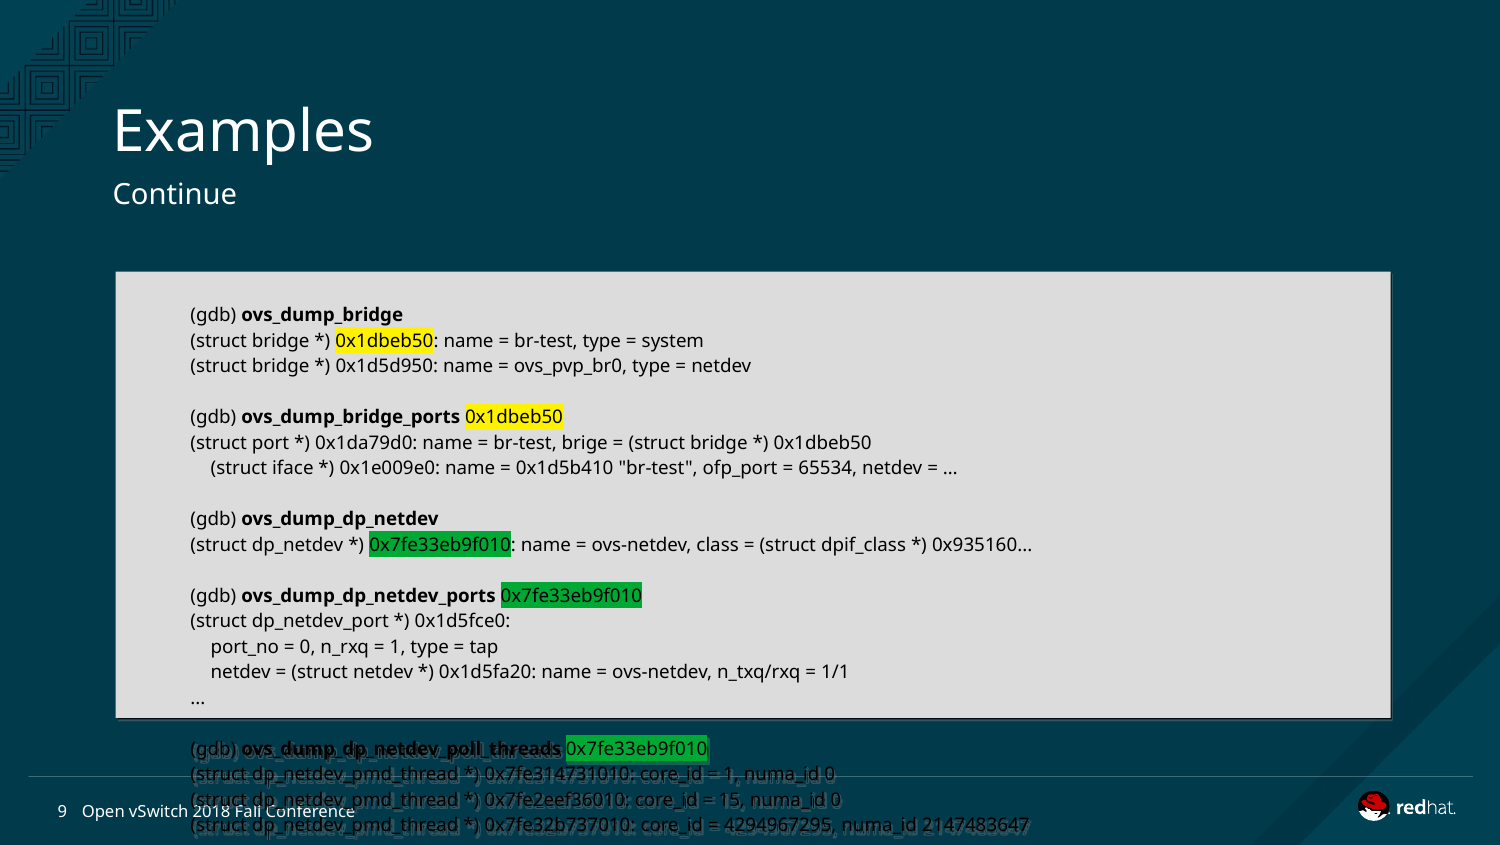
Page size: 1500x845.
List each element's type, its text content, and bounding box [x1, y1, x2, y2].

title Examples [112, 0, 1388, 169]
picture [99, 38, 103, 49]
text_box (gdb) ovs_dump_bridge (struct bridge *) 0x1dbeb50: name = br-test, type = system (struct bridge *) 0x1d5d950: name = ovs_pvp_br0, type = netdev (gdb) ovs_dump_bridge_ports 0x1dbeb50 (struct port *) 0x1da79d0: name = br-test, brige = (struct bridge *) 0x1dbeb50 (struct iface *) 0x1e009e0: name = 0x1d5b410 "br-test", ofp_port = 65534, netdev = … (gdb) ovs_dump_dp_netdev (struct dp_netdev *) 0x7fe33eb9f010: name = ovs-netdev, class = (struct dpif_class *) 0x935160... (gdb) ovs_dump_dp_netdev_ports 0x7fe33eb9f010 (struct dp_netdev_port *) 0x1d5fce0: port_no = 0, n_rxq = 1, type = tap netdev = (struct netdev *) 0x1d5fa20: name = ovs-netdev, n_txq/rxq = 1/1 ... (gdb) ovs_dump_dp_netdev_poll_threads 0x7fe33eb9f010 (struct dp_netdev_pmd_thread *) 0x7fe314731010: core_id = 1, numa_id 0 (struct dp_netdev_pmd_thread *) 0x7fe2eef36010: core_id = 15, numa_id 0 (struct dp_netdev_pmd_thread *) 0x7fe32b737010: core_id = 4294967295, numa_id 2147483647 [115, 271, 1391, 718]
subtitle Continue [112, 173, 1388, 237]
